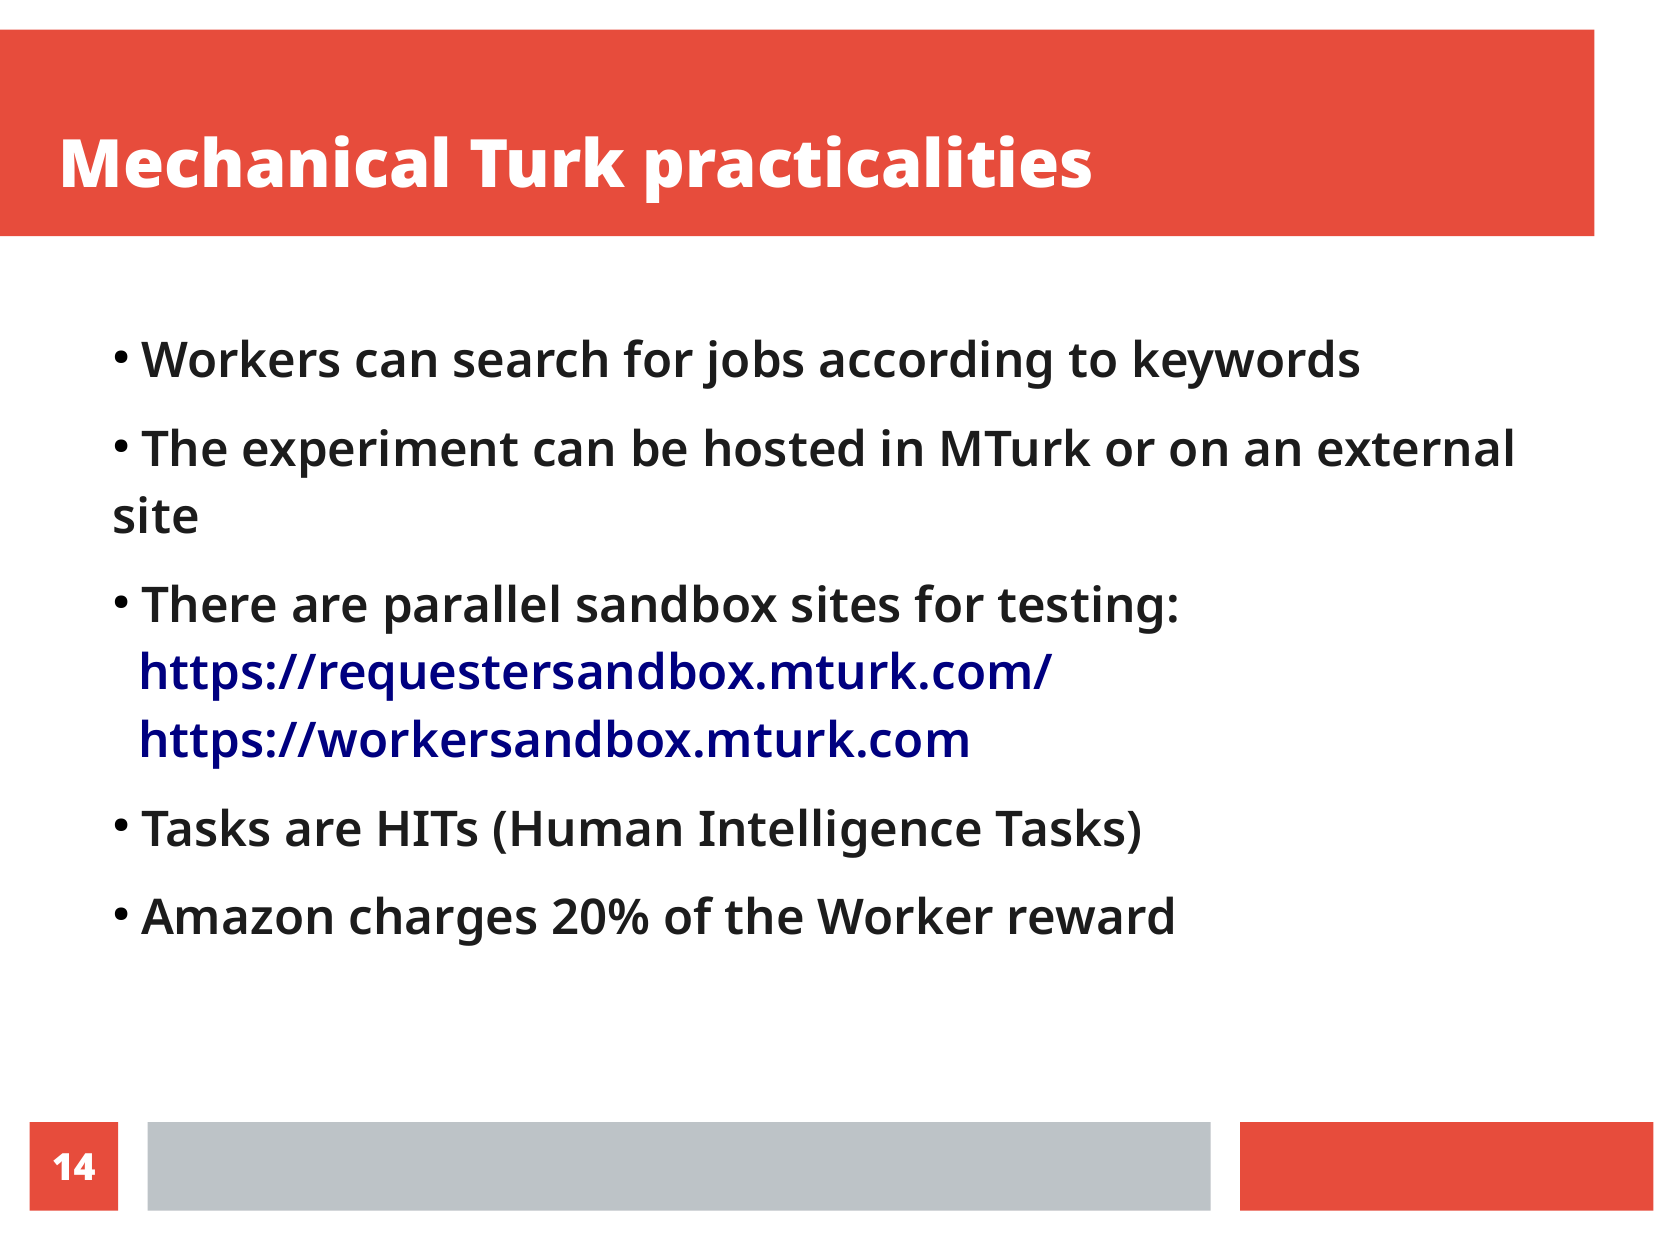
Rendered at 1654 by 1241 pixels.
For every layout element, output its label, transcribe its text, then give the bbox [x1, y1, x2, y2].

title Mechanical Turk practicalities [59, 59, 1595, 207]
list Workers can search for jobs according to keywords The experiment can be hosted in MTurk or on an external site There are parallel sandbox sites for testing: https://requestersandbox.mturk.com/ https://workersandbox.mturk.com Tasks are HITs (Human Intelligence Tasks) Amazon charges 20% of the Worker reward [59, 324, 1565, 1093]
